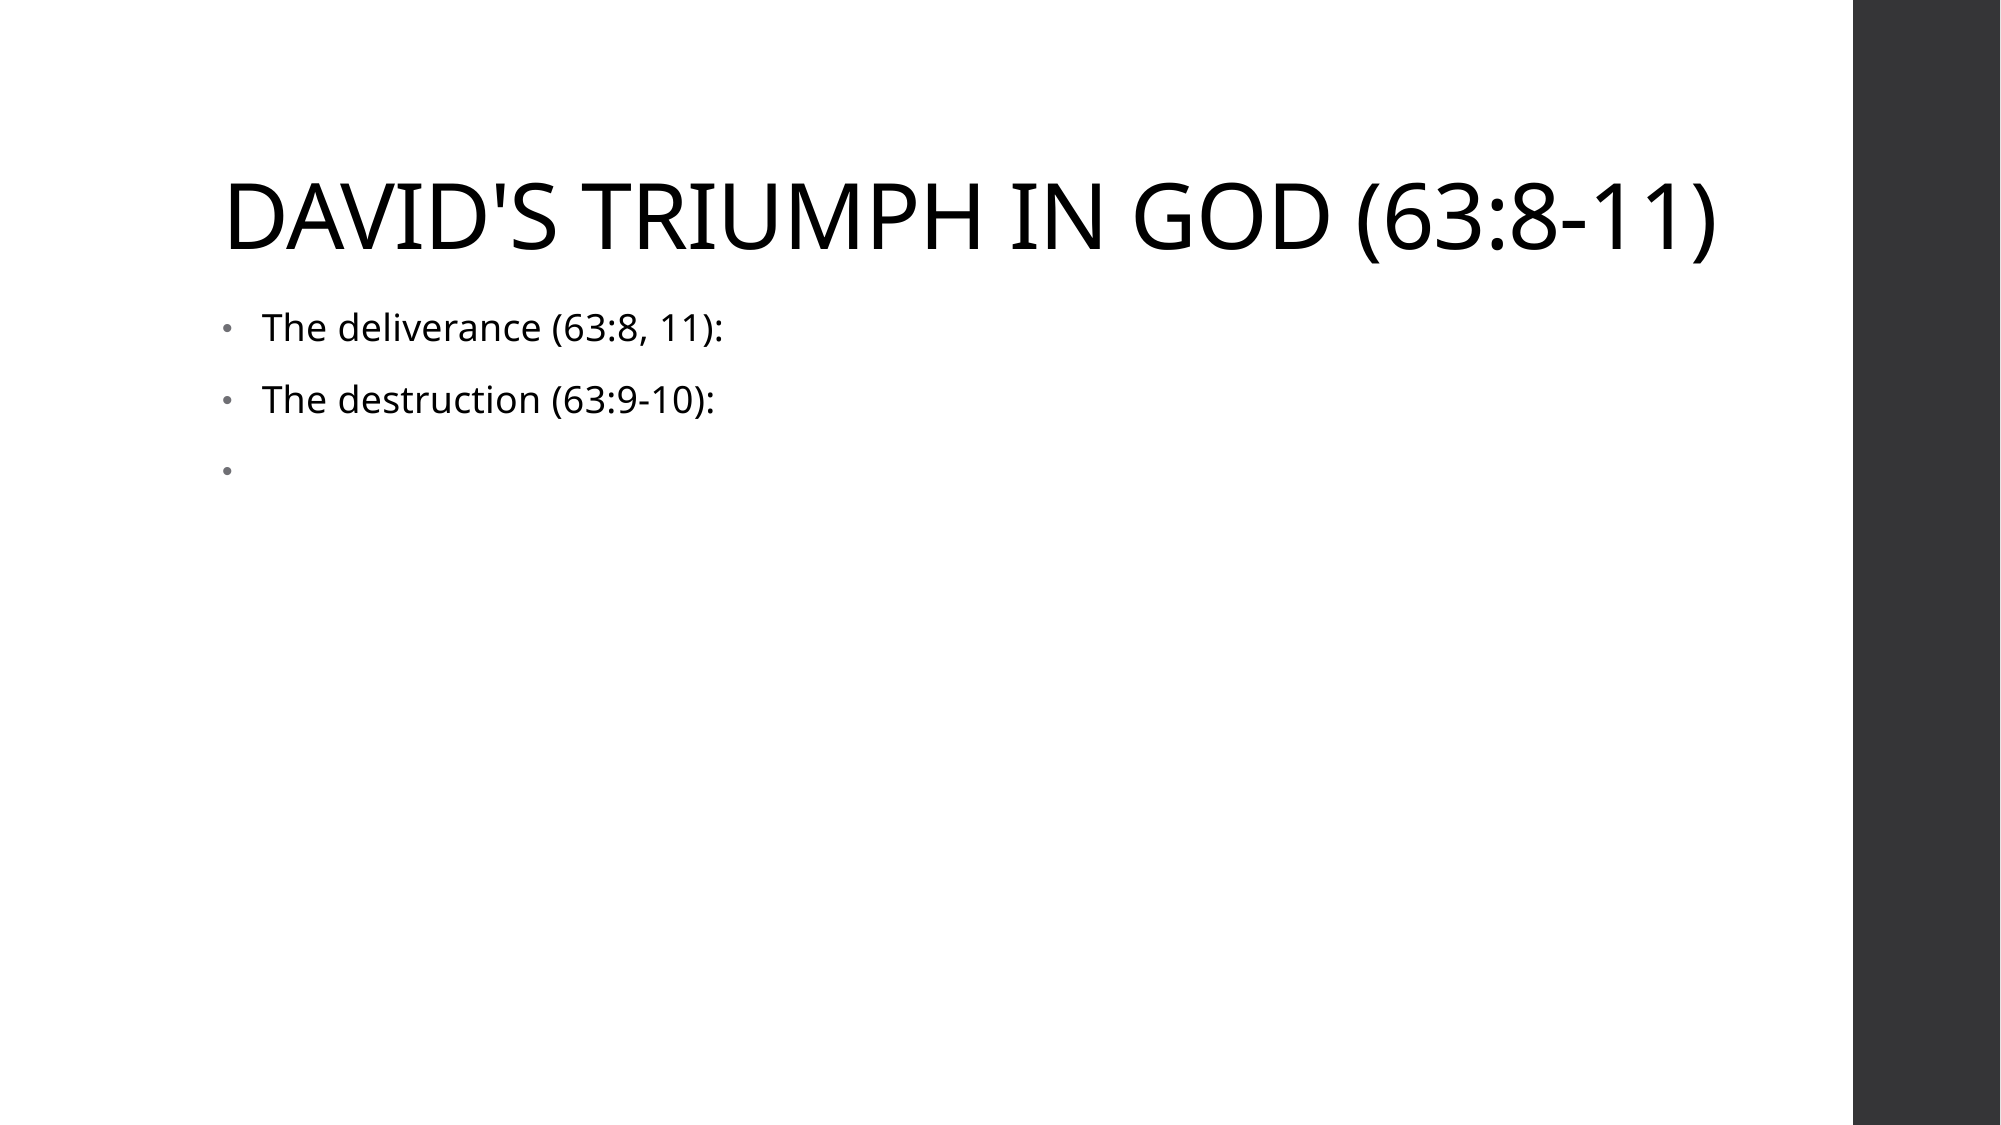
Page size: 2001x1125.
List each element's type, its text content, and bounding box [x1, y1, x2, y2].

list The deliverance (63:8, 11): The destruction (63:9-10): [206, 299, 1617, 1014]
title DAVID'S TRIUMPH IN GOD (63:8-11) [206, 60, 1797, 278]
